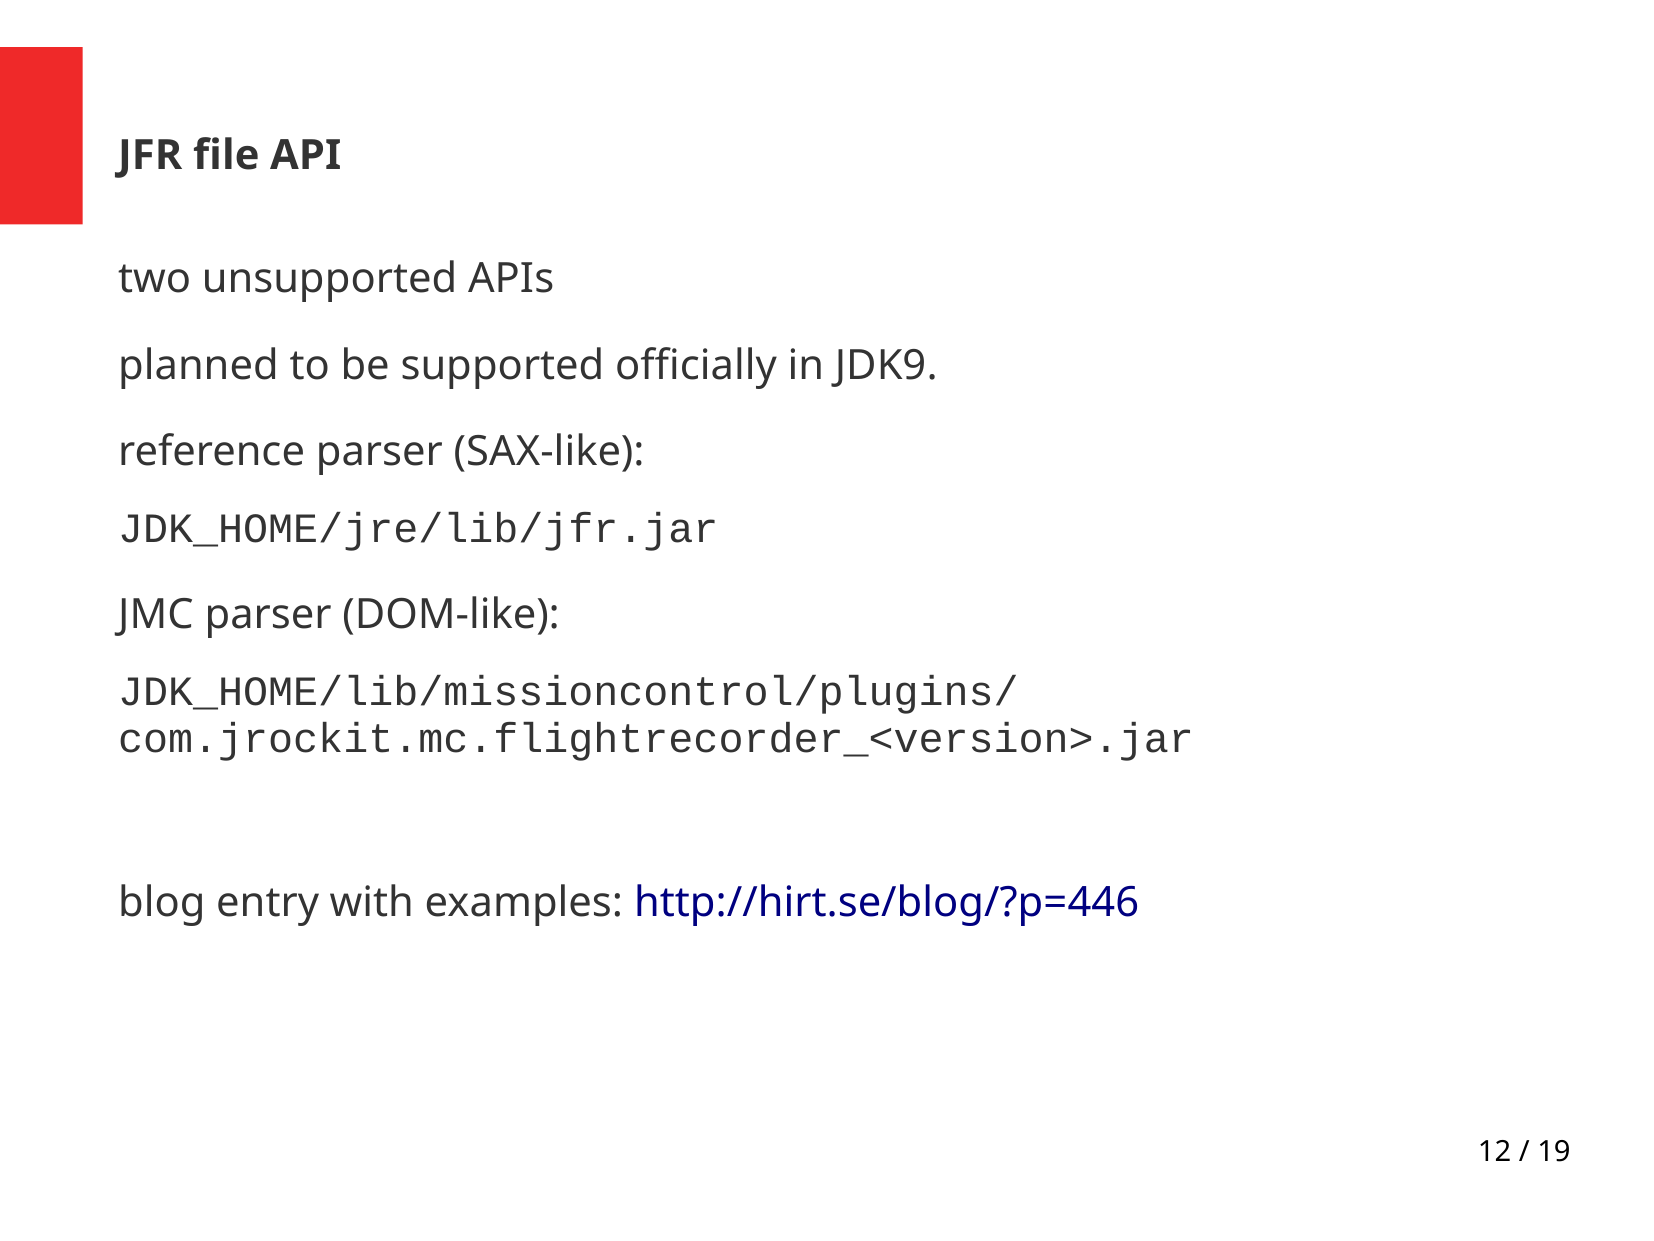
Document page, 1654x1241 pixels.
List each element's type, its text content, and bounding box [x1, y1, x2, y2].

list two unsupported APIs planned to be supported officially in JDK9. reference parser (SAX-like): JDK_HOME/jre/lib/jfr.jar JMC parser (DOM-like): JDK_HOME/lib/missioncontrol/plugins/com.jrockit.mc.flightrecorder_<version>.jar blog entry with examples: http://hirt.se/blog/?p=446 [118, 248, 1536, 968]
title JFR file API [118, 49, 1571, 257]
